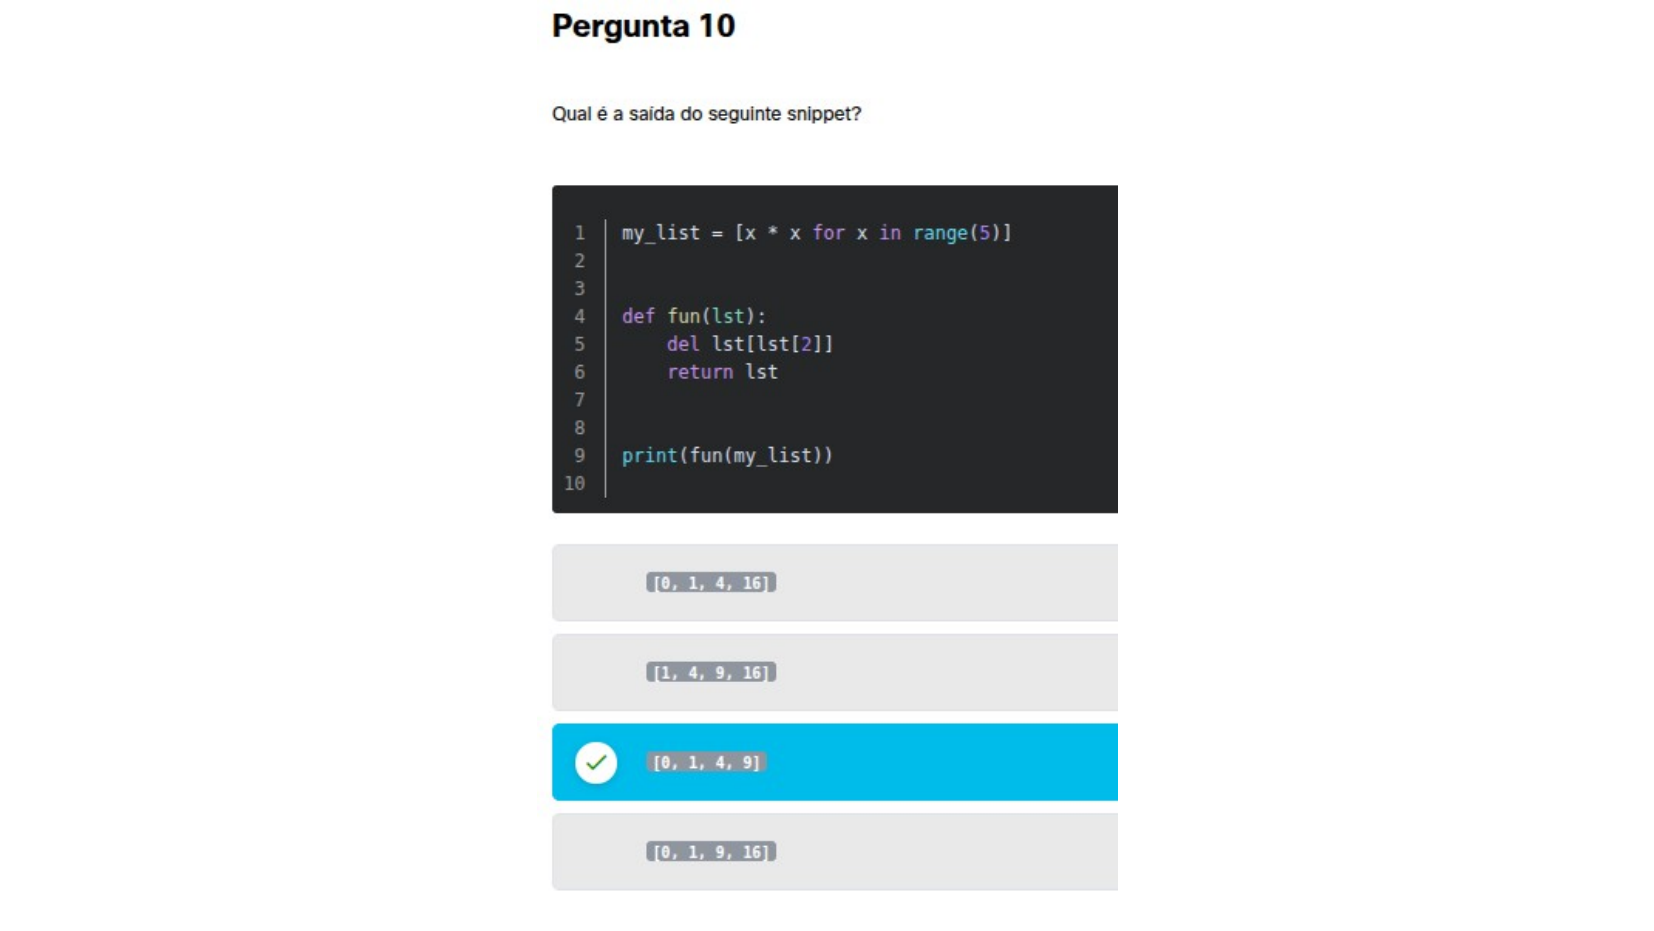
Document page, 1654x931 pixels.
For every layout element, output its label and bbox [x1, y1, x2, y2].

picture [572, 742, 619, 790]
picture [537, 0, 1118, 931]
picture [645, 748, 768, 775]
